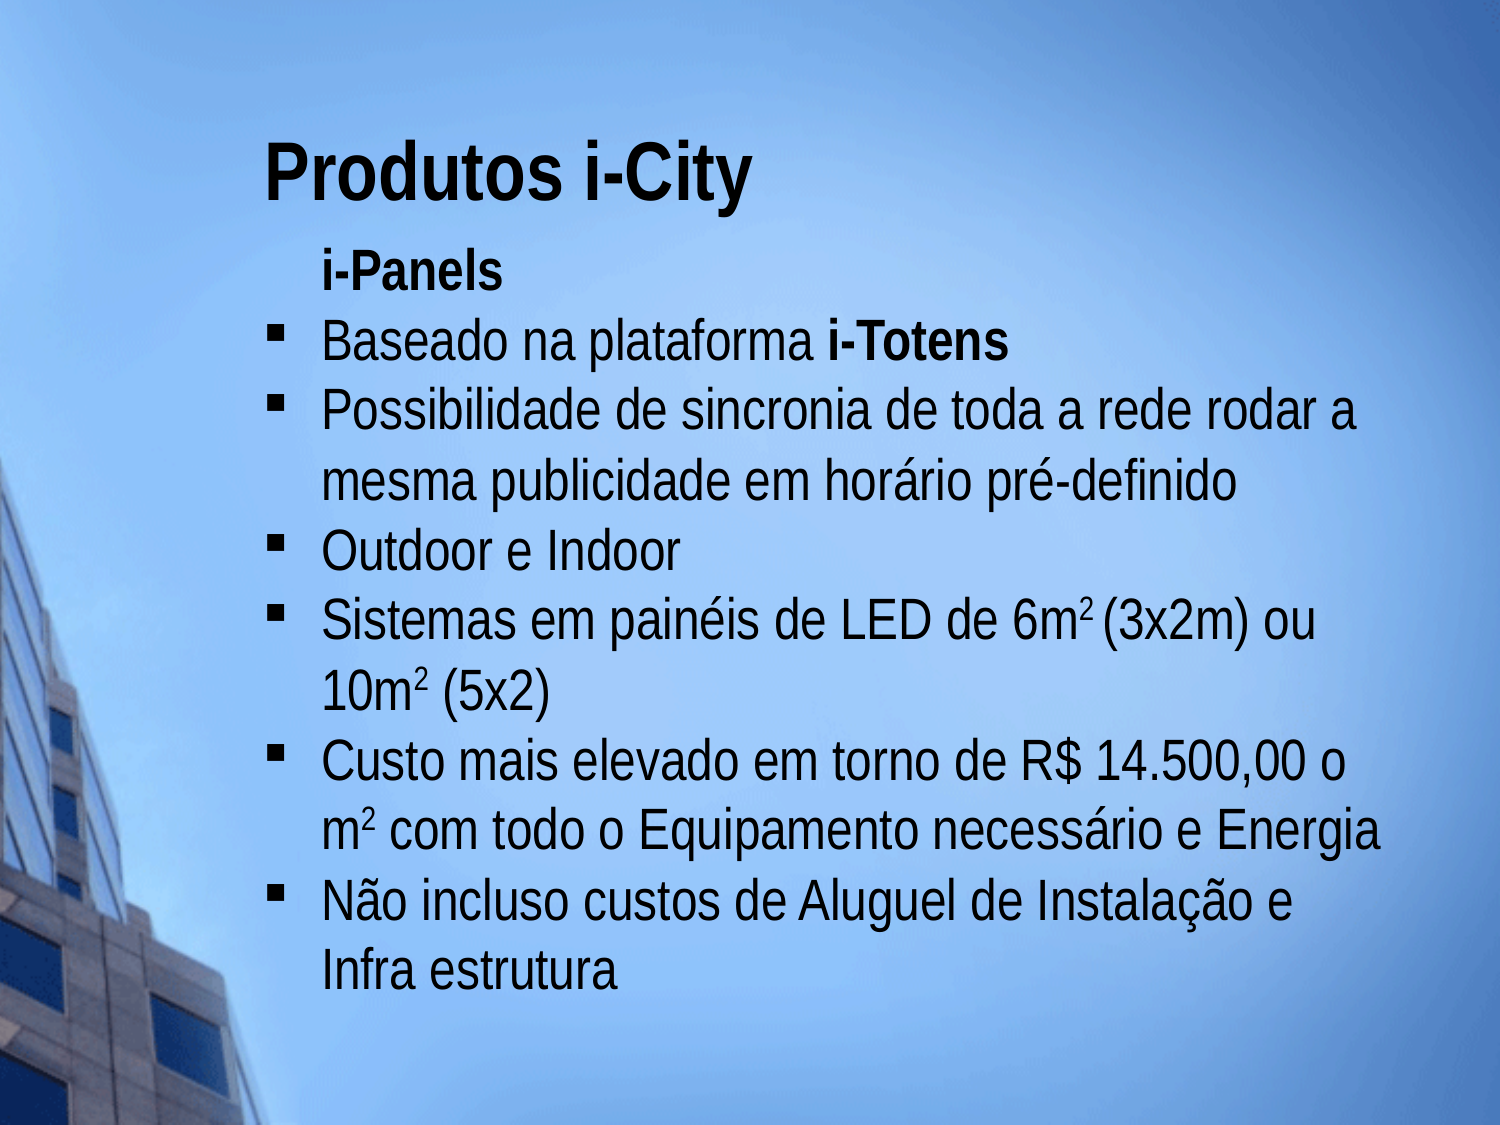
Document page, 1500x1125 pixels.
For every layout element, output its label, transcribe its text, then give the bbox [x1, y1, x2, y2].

picture [0, 0, 1500, 1125]
text_box i-Panels Baseado na plataforma i-Totens Possibilidade de sincronia de toda a rede rodar a mesma publicidade em horário pré-definido Outdoor e Indoor Sistemas em painéis de LED de 6m2 (3x2m) ou 10m2 (5x2) Custo mais elevado em torno de R$ 14.500,00 o m2 com todo o Equipamento necessário e Energia Não incluso custos de Aluguel de Instalação e Infra estrutura [249, 224, 1413, 1094]
text_box Produtos i-City [249, 112, 1413, 224]
